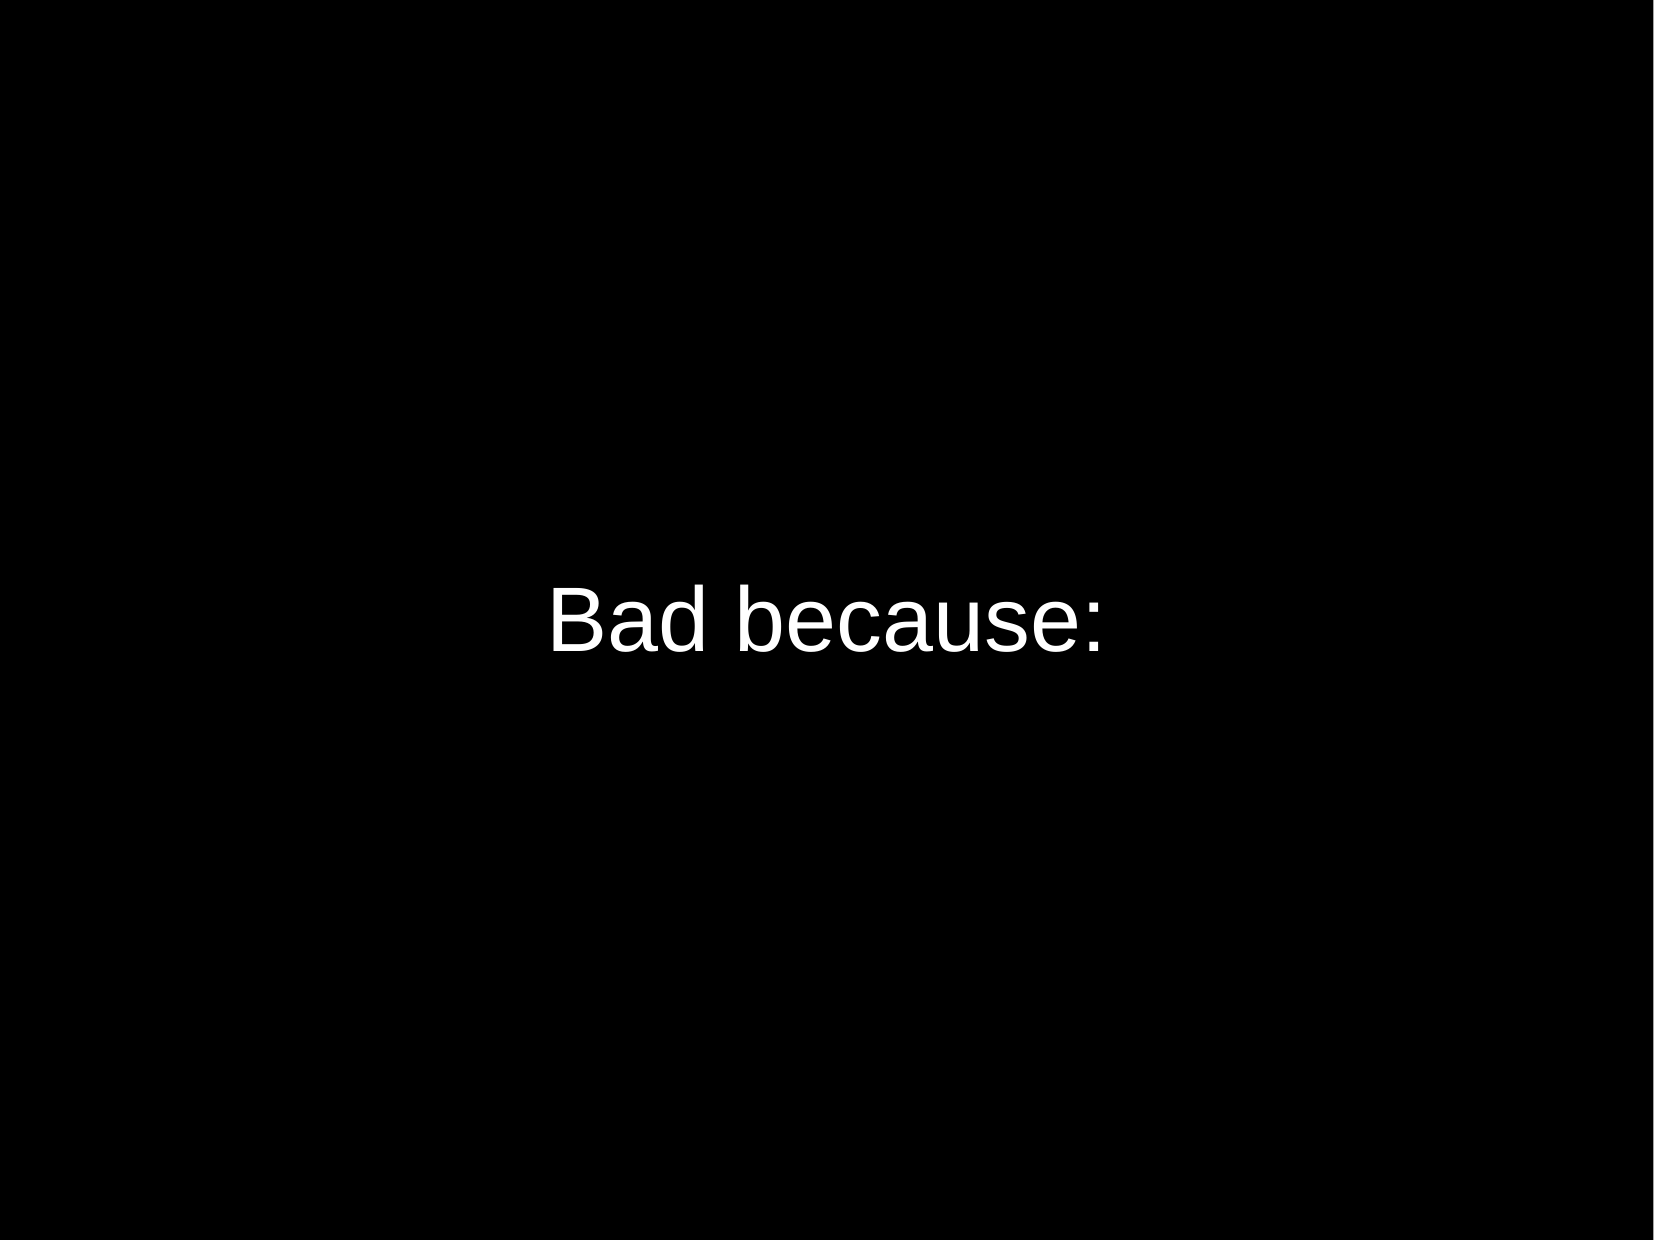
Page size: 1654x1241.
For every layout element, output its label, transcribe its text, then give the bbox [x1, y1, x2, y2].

title Bad because: [82, 516, 1571, 724]
